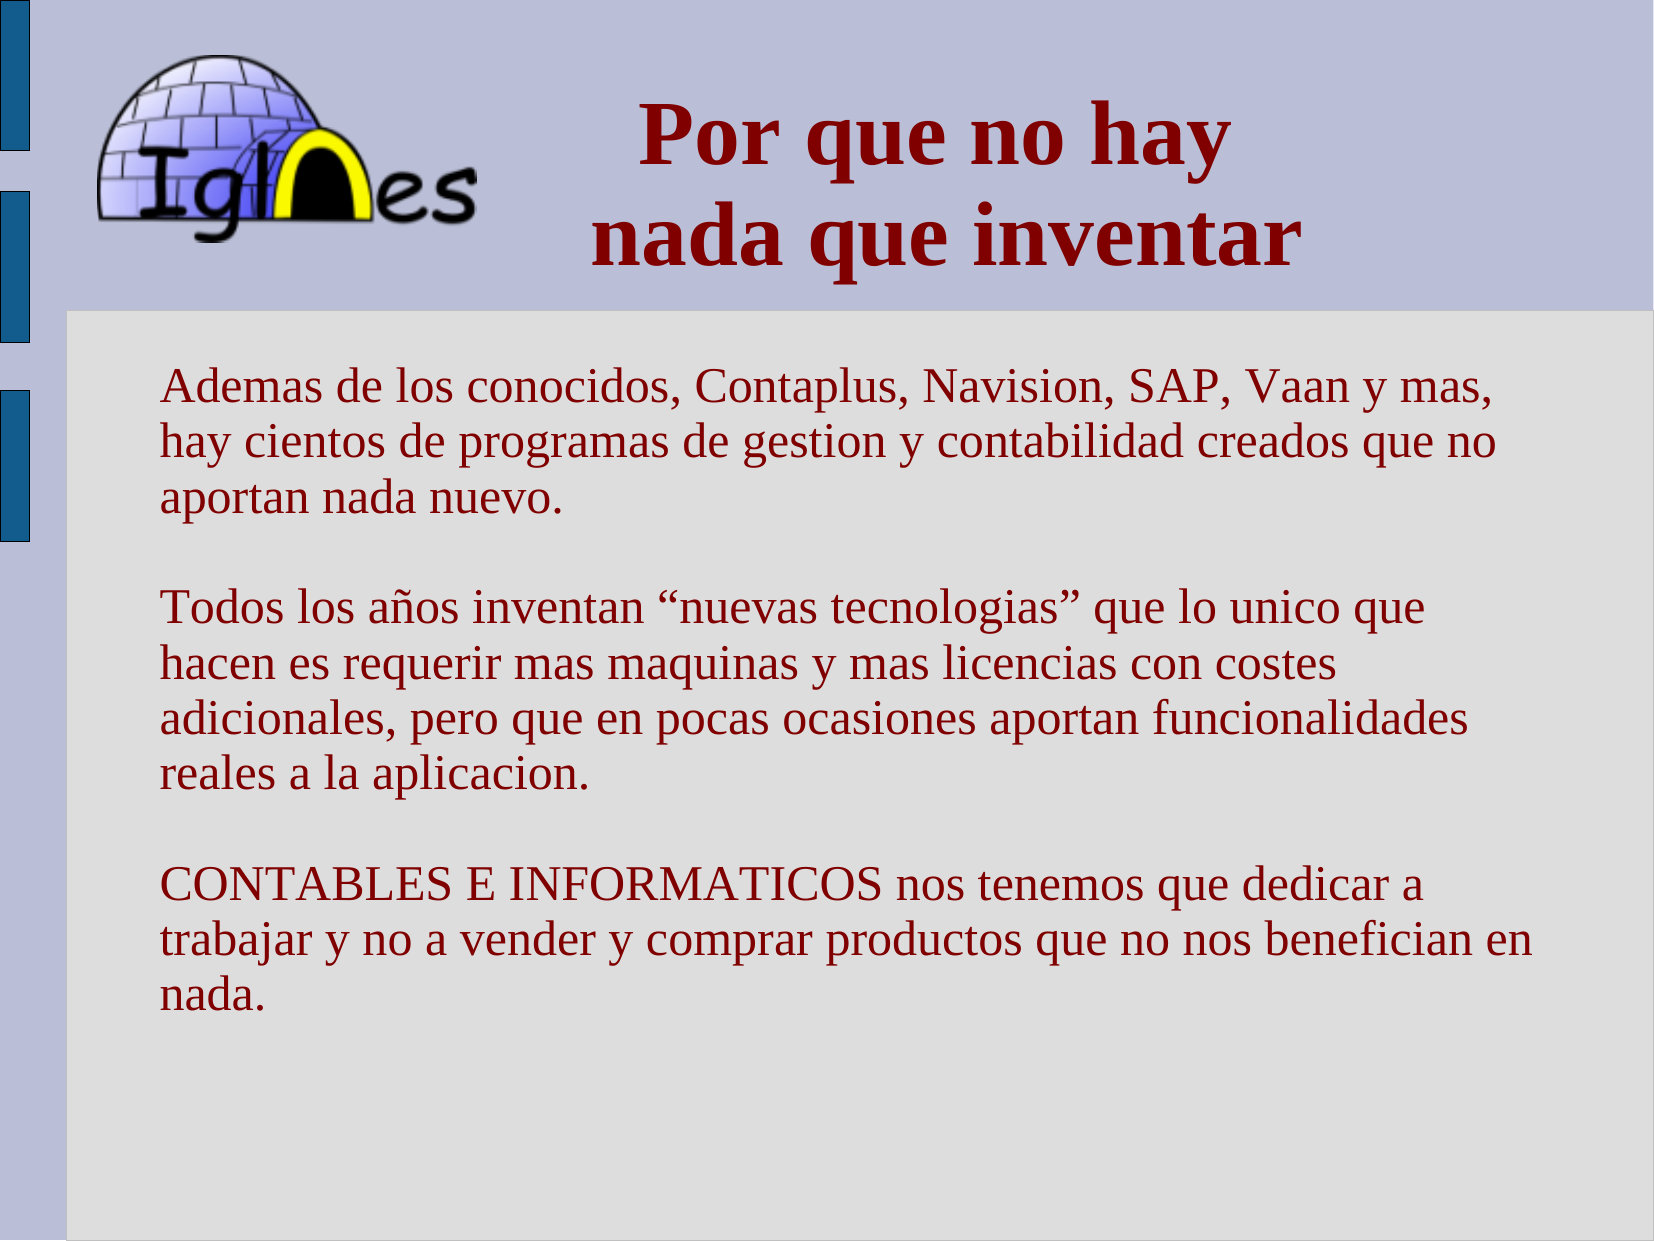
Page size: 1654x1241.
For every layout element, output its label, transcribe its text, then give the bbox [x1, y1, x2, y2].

picture [97, 55, 477, 243]
text_box Ademas de los conocidos, Contaplus, Navision, SAP, Vaan y mas, hay cientos de programas de gestion y contabilidad creados que no aportan nada nuevo. Todos los años inventan “nuevas tecnologias” que lo unico que hacen es requerir mas maquinas y mas licencias con costes adicionales, pero que en pocas ocasiones aportan funcionalidades reales a la aplicacion. CONTABLES E INFORMATICOS nos tenemos que dedicar a trabajar y no a vender y comprar productos que no nos benefician en nada. [159, 358, 1550, 1084]
title Por que no hay nada que inventar [241, 64, 1654, 304]
